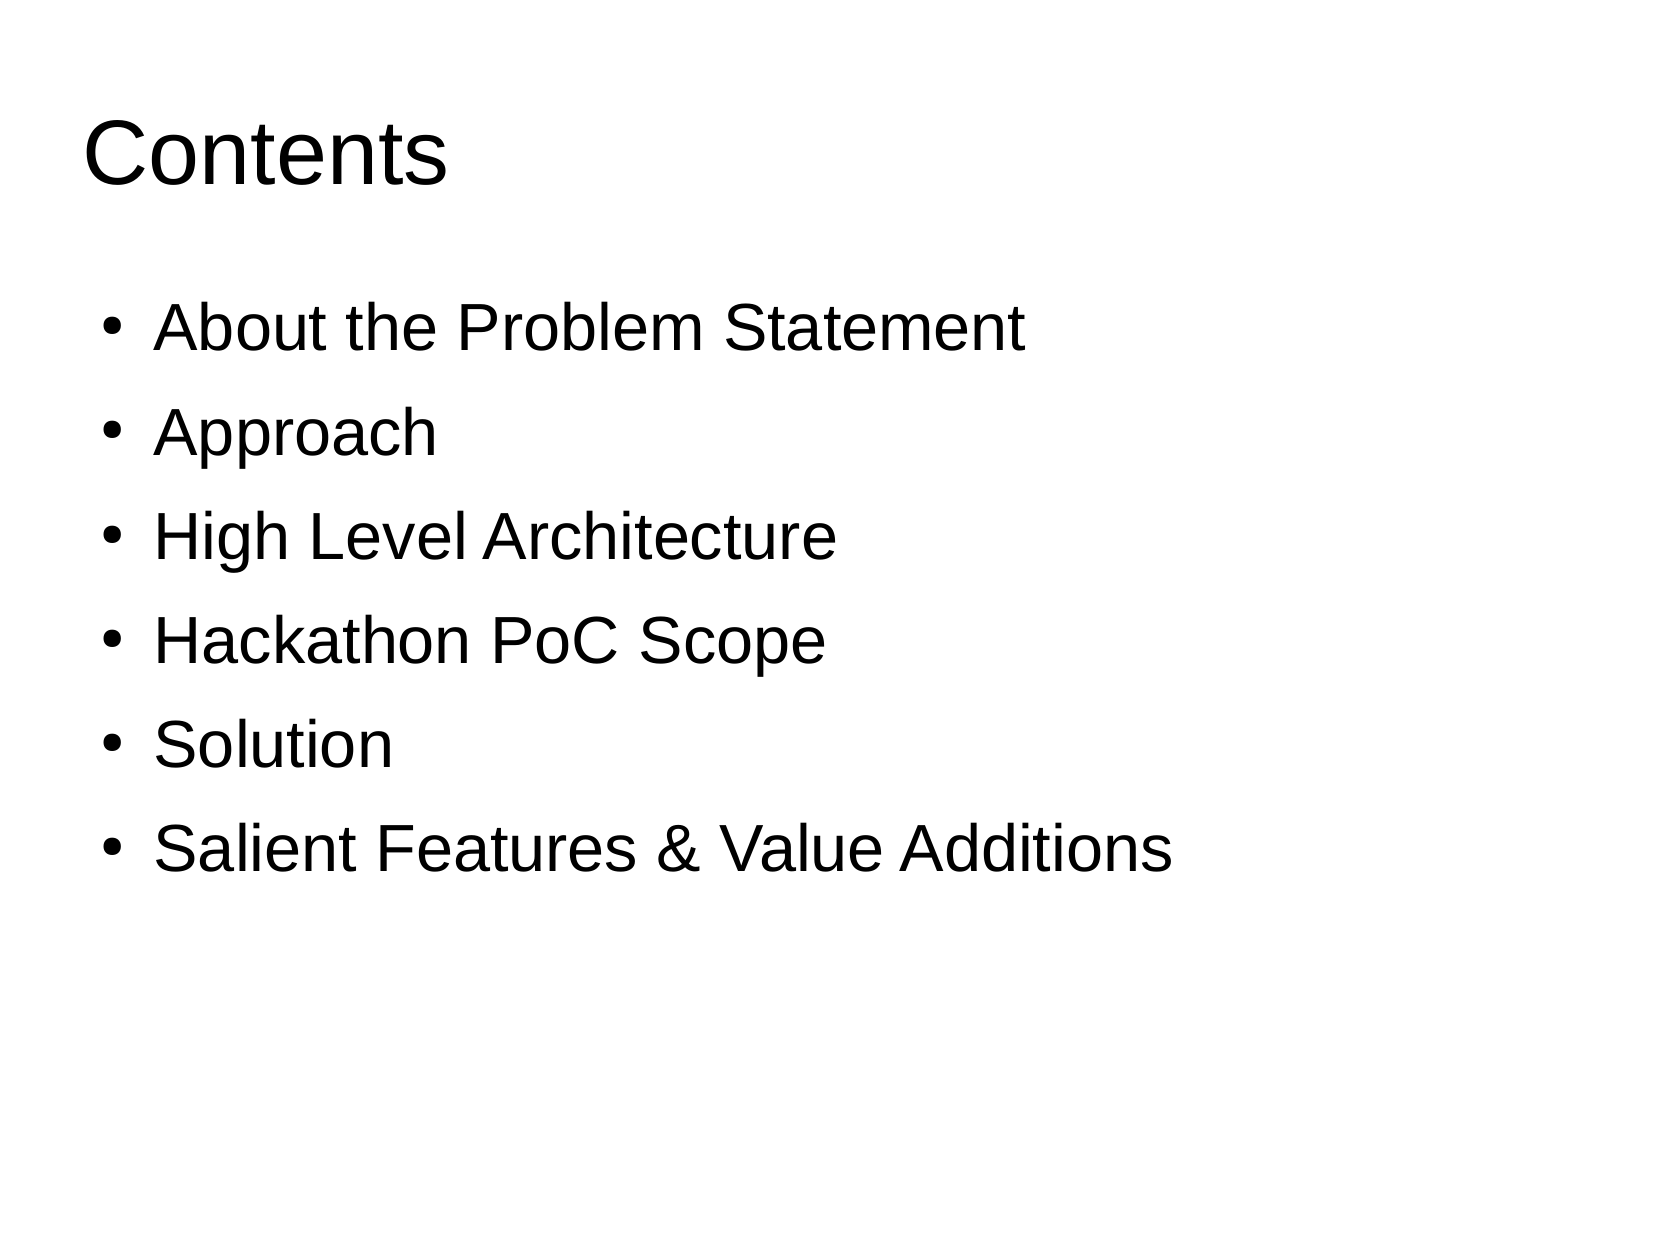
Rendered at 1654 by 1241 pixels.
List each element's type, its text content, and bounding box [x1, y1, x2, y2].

list About the Problem Statement Approach High Level Architecture Hackathon PoC Scope Solution Salient Features & Value Additions [82, 290, 1571, 1109]
title Contents [82, 49, 1571, 257]
